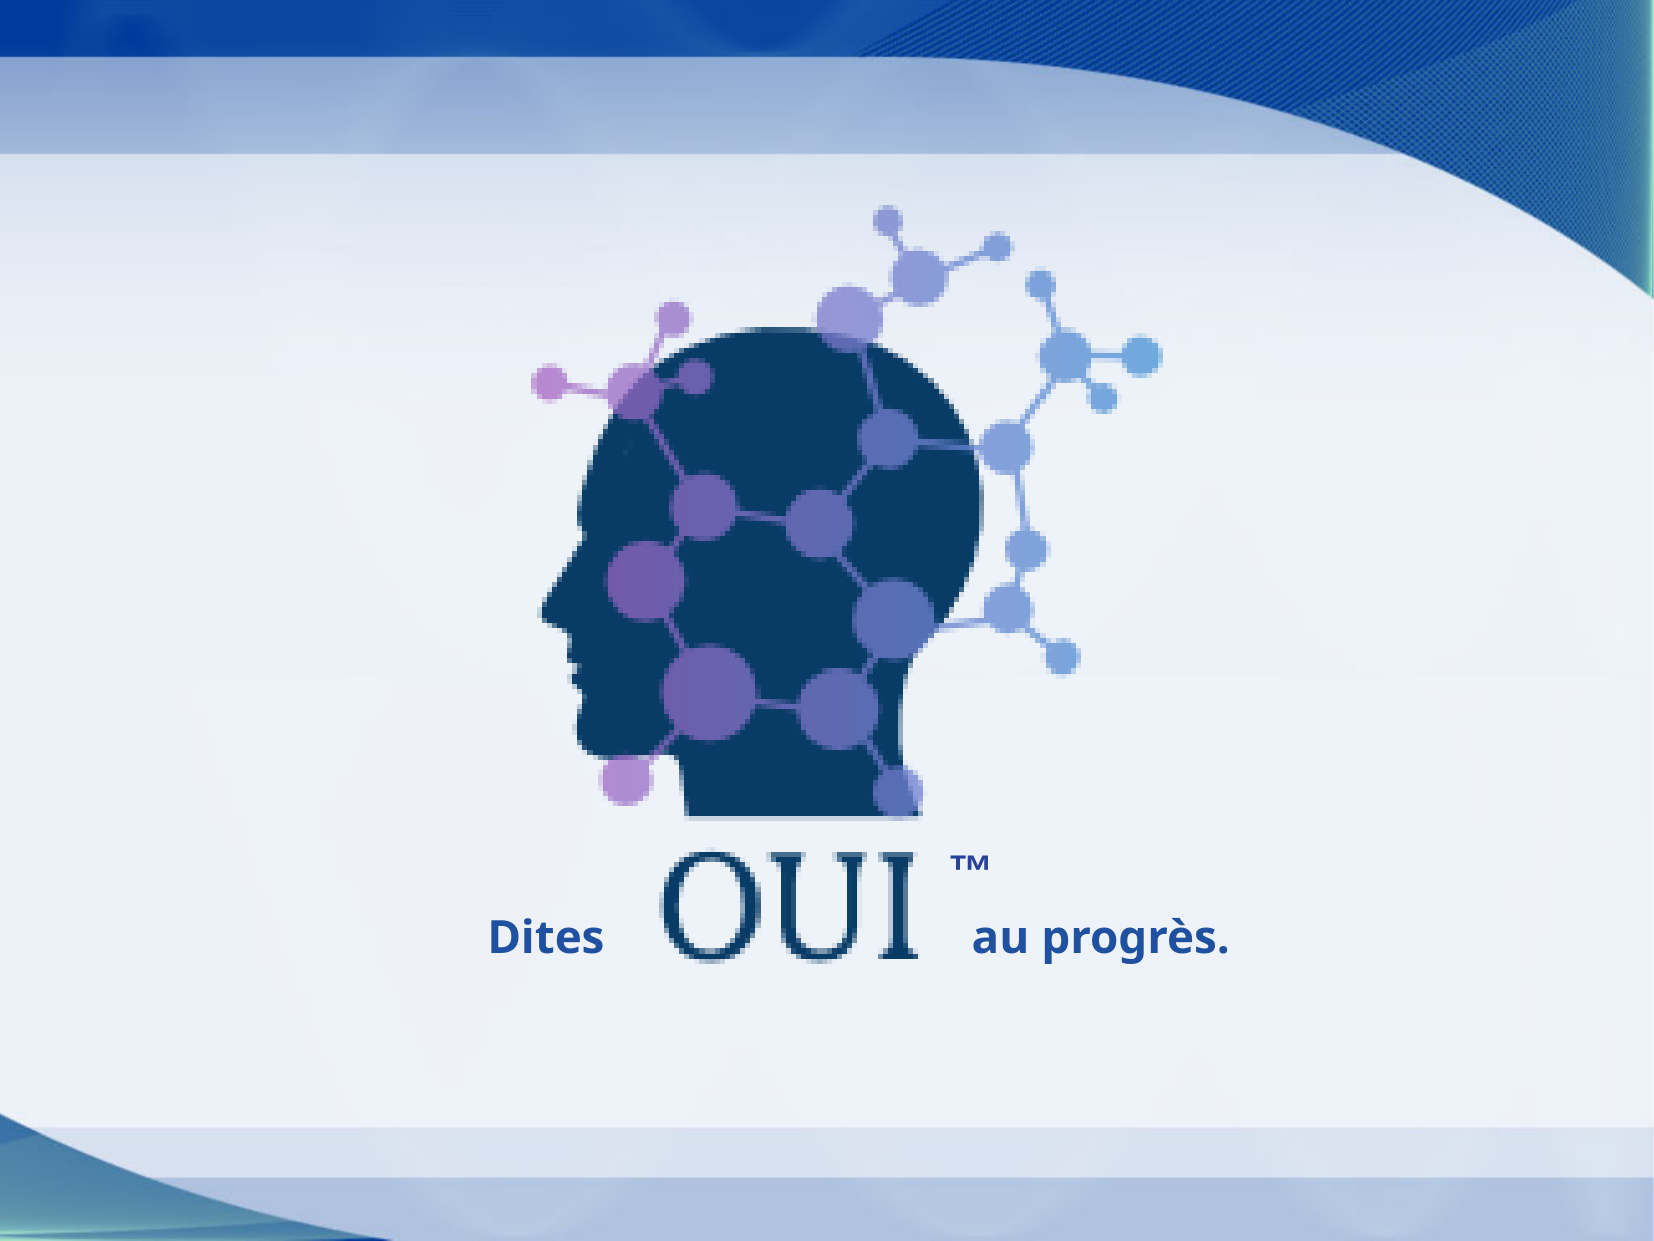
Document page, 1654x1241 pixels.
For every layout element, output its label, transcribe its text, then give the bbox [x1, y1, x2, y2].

text_box ™ [933, 838, 1016, 905]
text_box au progrès. [956, 897, 1335, 979]
picture [0, 0, 1654, 1241]
text_box Dites [472, 897, 638, 979]
